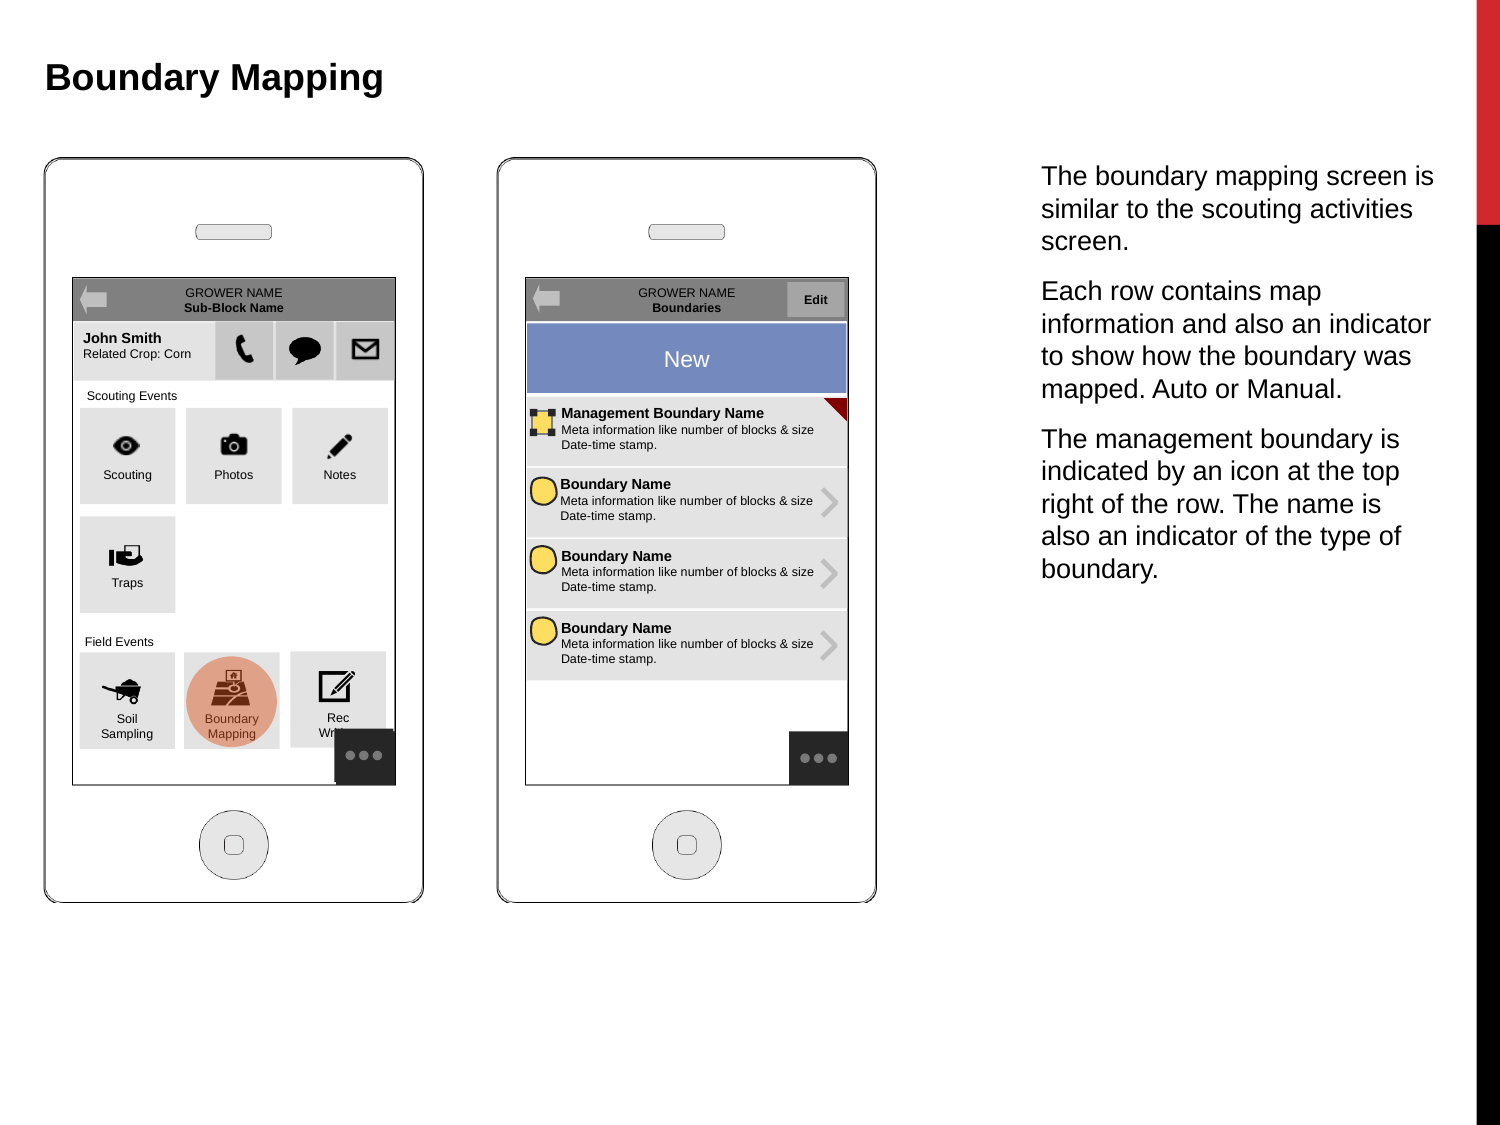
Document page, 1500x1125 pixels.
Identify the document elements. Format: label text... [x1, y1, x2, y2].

text_box Scouting [80, 411, 176, 505]
text_box Boundary Mapping [34, 47, 396, 104]
picture [43, 156, 424, 903]
text_box Management Boundary Name Meta information like number of blocks & size Date-time stamp. [546, 396, 833, 460]
text_box Traps [79, 516, 176, 613]
text_box Notes [292, 407, 388, 505]
text_box [334, 728, 396, 785]
text_box Scouting Events [72, 380, 194, 411]
text_box [532, 283, 560, 314]
text_box Boundary Name Meta information like number of blocks & size Date-time stamp. [546, 611, 833, 674]
text_box [73, 321, 395, 381]
text_box Photos [186, 407, 282, 505]
text_box The boundary mapping screen is similar to the scouting activities screen. Each row contains map information and also an indicator to show how the boundary was mapped. Auto or Manual. The management boundary is indicated by an icon at the top right of the row. The name is also an indicator of the type of boundary. [1030, 153, 1448, 1097]
text_box Boundary Name Meta information like number of blocks & size Date-time stamp. [545, 468, 832, 531]
text_box Boundary Name Meta information like number of blocks & size Date-time stamp. [546, 539, 833, 602]
text_box GROWER NAME Boundaries [526, 278, 848, 322]
text_box [79, 285, 107, 315]
text_box Edit [787, 282, 845, 317]
text_box [186, 656, 277, 748]
text_box [526, 539, 848, 609]
text_box Boundary Mapping [184, 652, 280, 749]
text_box John Smith Related Crop: Corn [72, 323, 215, 367]
text_box [527, 396, 849, 538]
text_box [789, 731, 849, 785]
text_box GROWER NAME Sub-Block Name [73, 278, 395, 322]
picture [496, 156, 877, 903]
text_box Soil Sampling [79, 652, 175, 749]
text_box Rec Writing [290, 651, 386, 748]
text_box Field Events [70, 626, 174, 656]
text_box New [527, 323, 847, 393]
text_box [526, 611, 848, 681]
